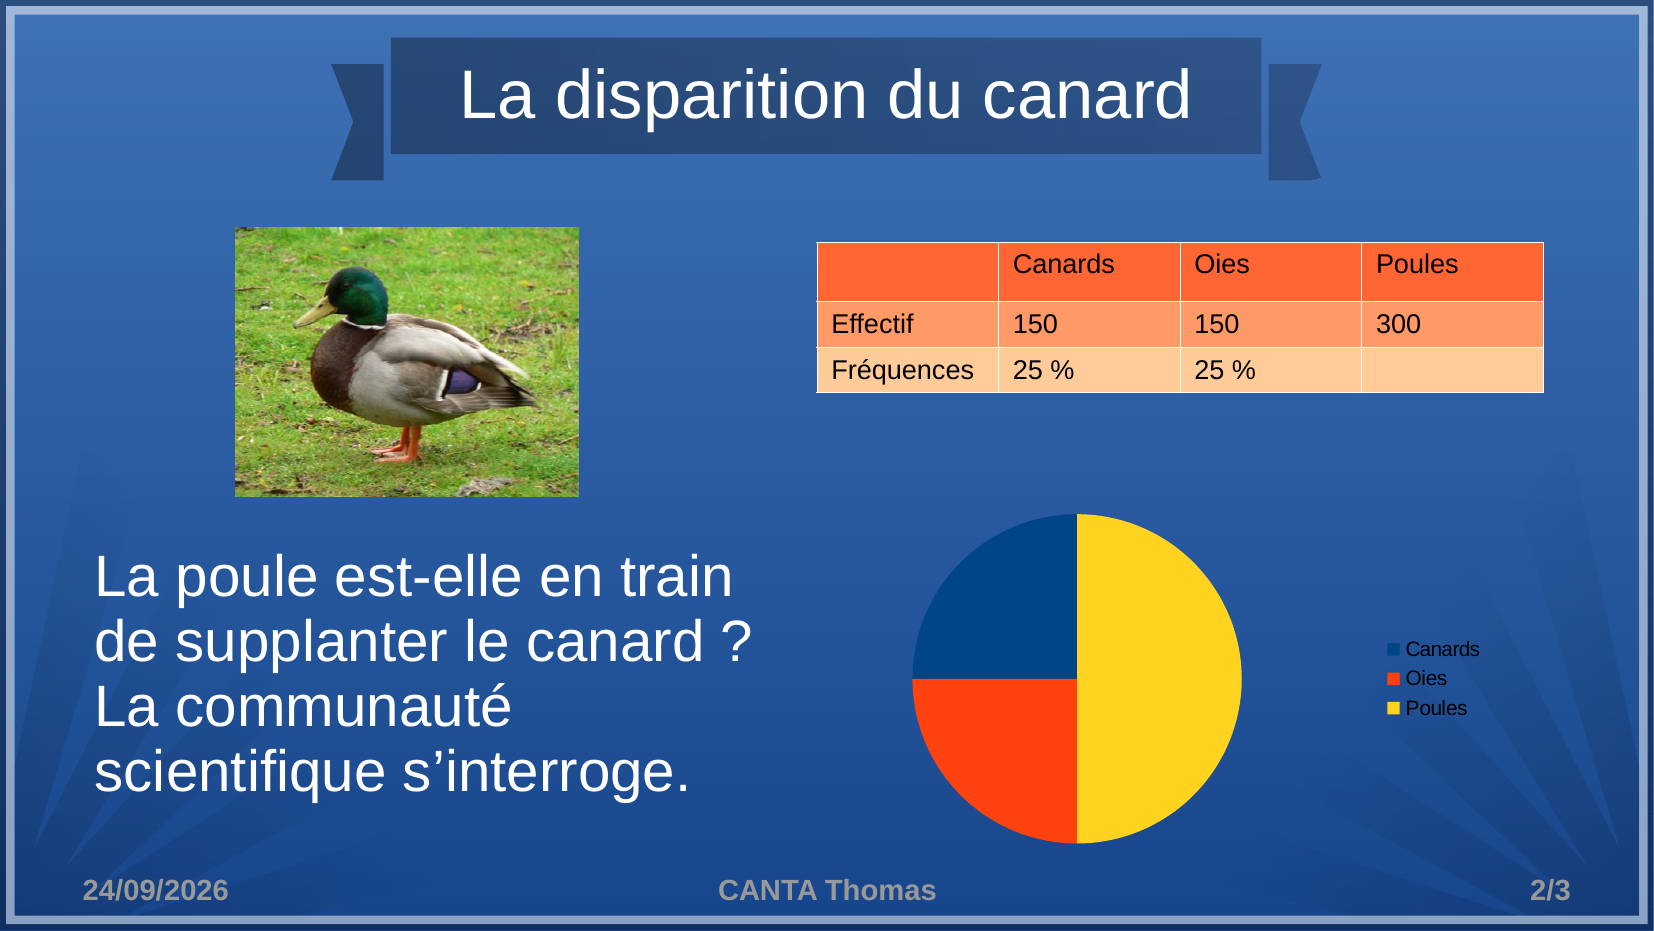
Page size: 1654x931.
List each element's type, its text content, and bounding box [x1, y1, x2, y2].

table_header Poules [1362, 243, 1543, 301]
table_header [818, 243, 998, 301]
table_cell Effectif [818, 302, 998, 347]
list La poule est-elle en train de supplanter le canard ? La communauté scientifique s’interroge. [94, 543, 787, 887]
picture [235, 227, 579, 497]
table_header Oies [1181, 243, 1361, 301]
title La disparition du canard [389, 35, 1264, 154]
chart [773, 507, 1501, 851]
table_header Canards [999, 243, 1180, 301]
table_cell Fréquences [818, 348, 998, 392]
table_cell 300 [1362, 302, 1543, 347]
table_cell 150 [1181, 302, 1361, 347]
table_cell 25 % [999, 348, 1180, 392]
table_cell 25 % [1181, 348, 1361, 392]
table_cell [1362, 348, 1543, 392]
table_cell 150 [999, 302, 1180, 347]
